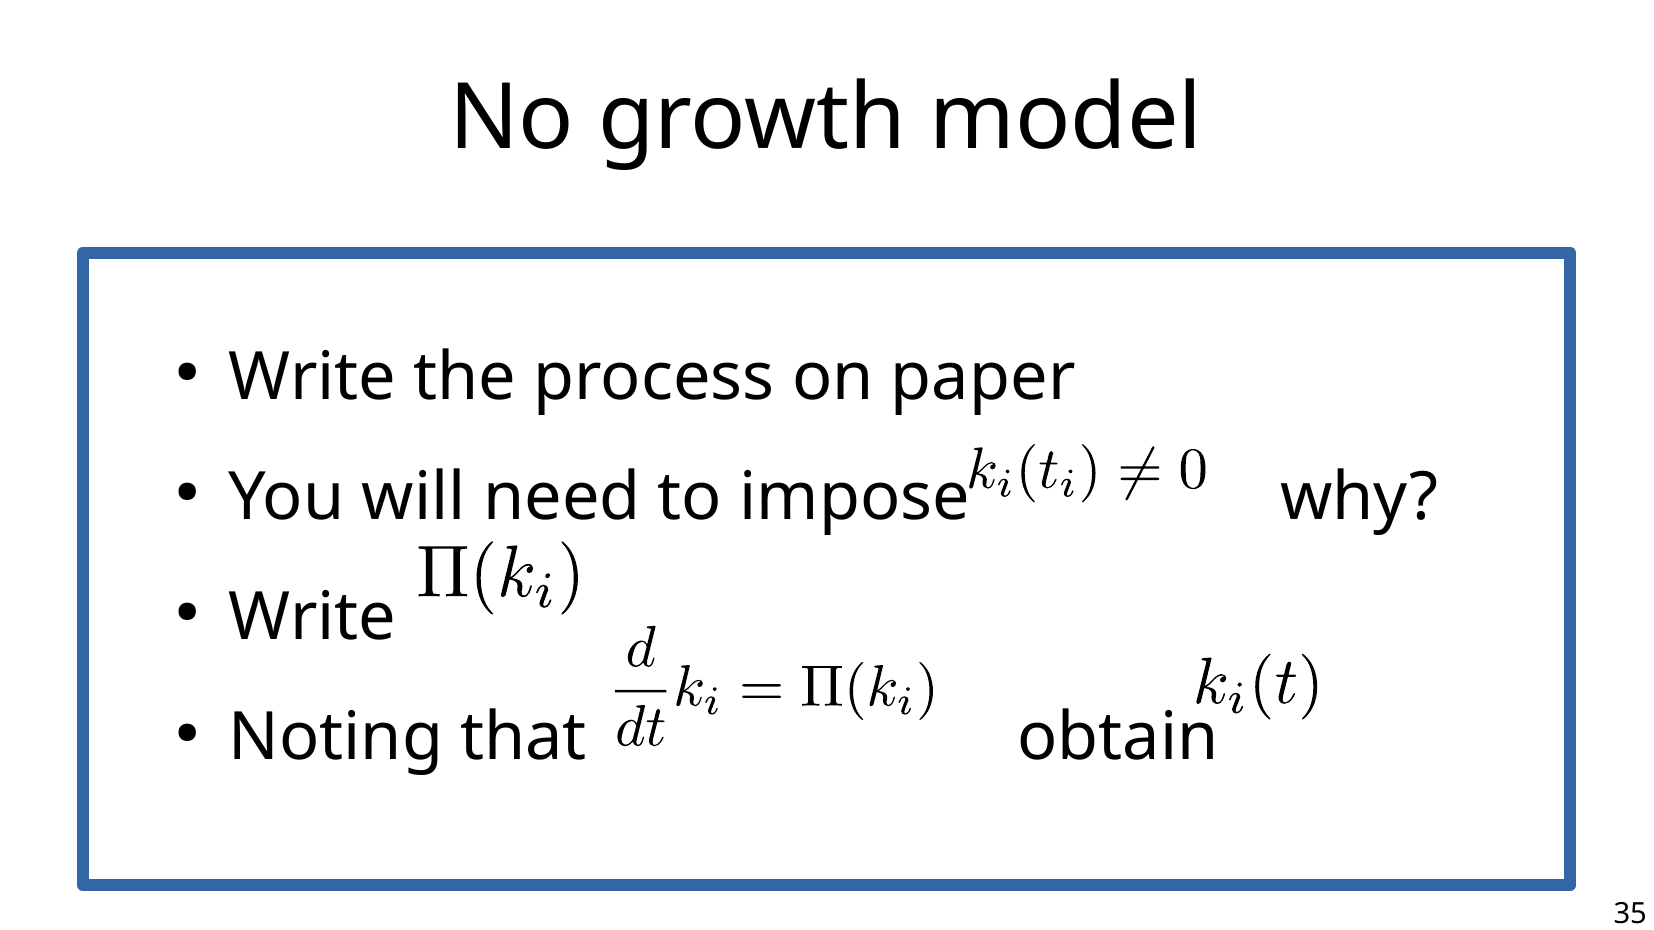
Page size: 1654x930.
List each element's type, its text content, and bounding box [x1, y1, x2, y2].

list Write the process on paper You will need to impose why? Write Noting that obtain [82, 252, 1571, 886]
text_box [1192, 653, 1324, 720]
text_box [615, 625, 939, 747]
text_box [966, 444, 1208, 503]
text_box [416, 541, 586, 615]
title No growth model [82, 1, 1571, 225]
